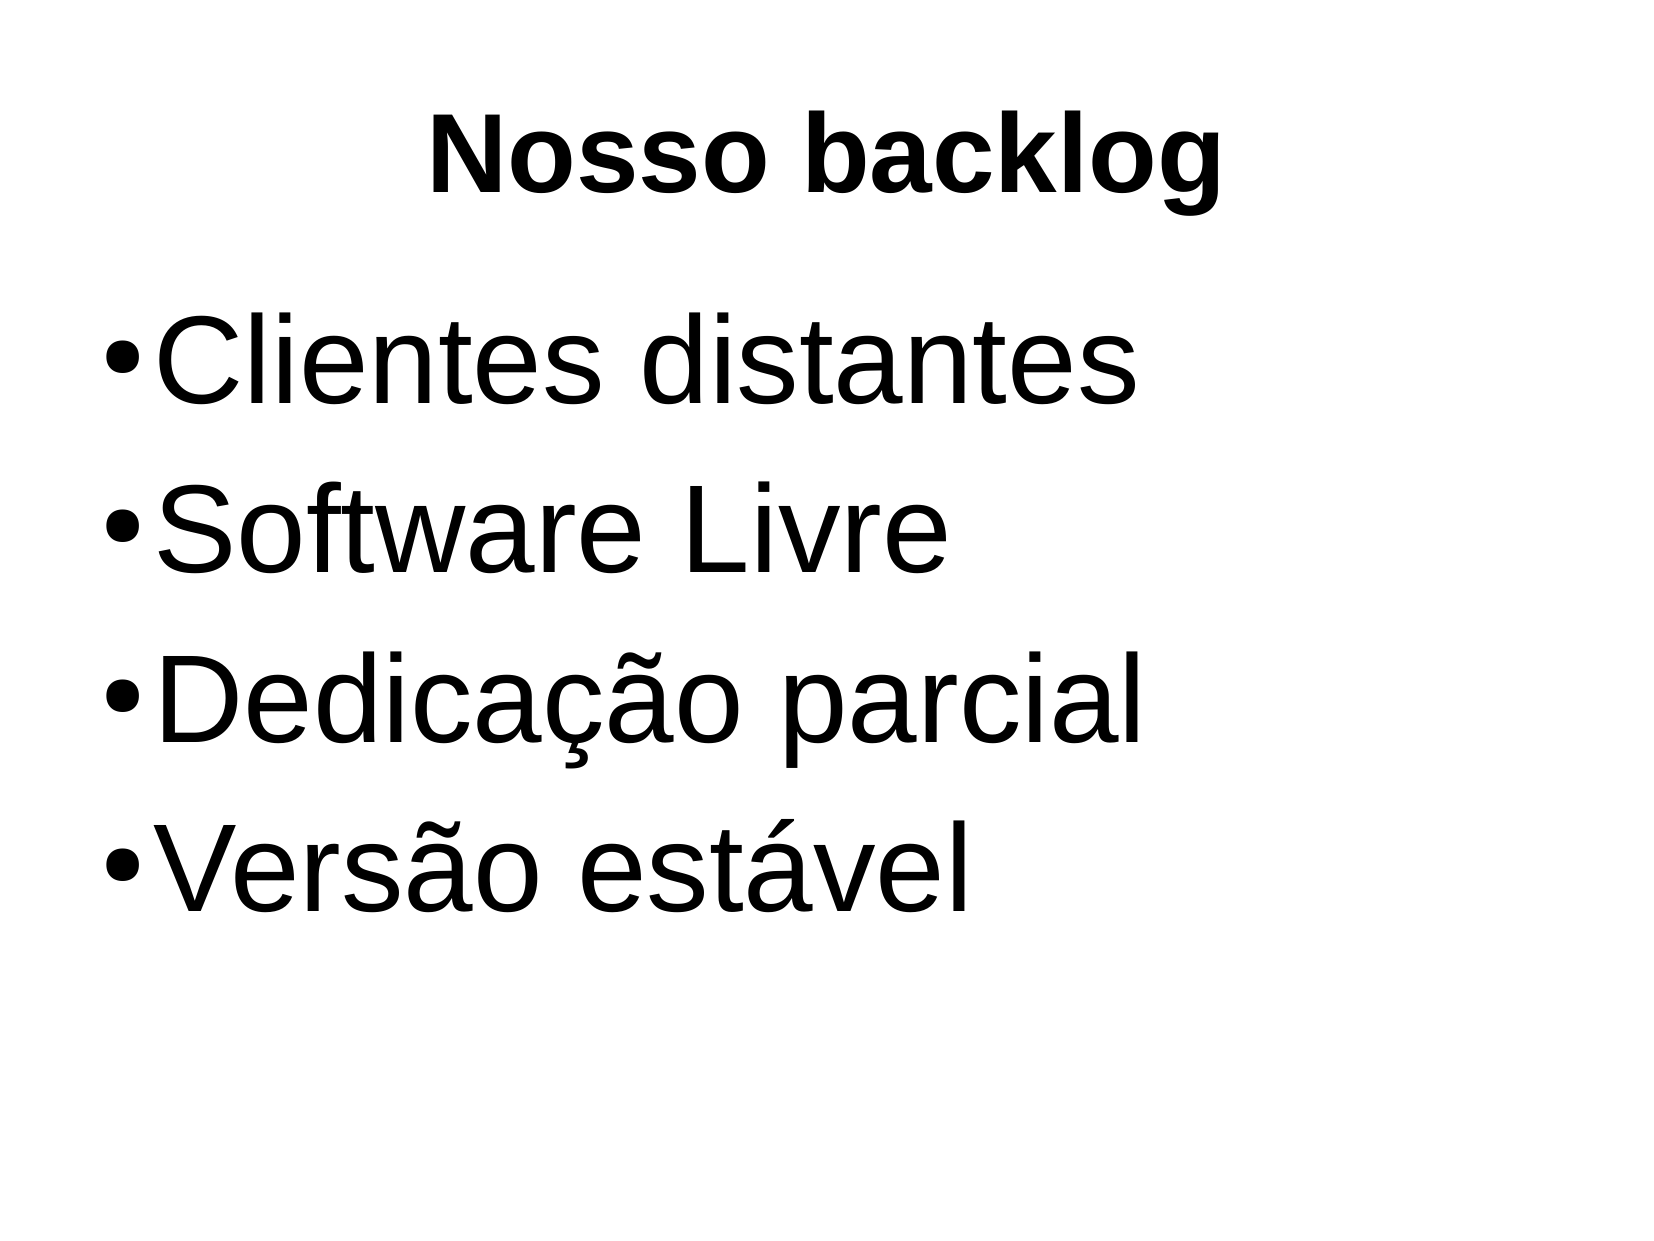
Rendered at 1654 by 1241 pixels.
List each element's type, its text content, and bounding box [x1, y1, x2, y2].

title Nosso backlog [82, 49, 1571, 257]
list Clientes distantes Software Livre Dedicação parcial Versão estável [82, 290, 1571, 1109]
